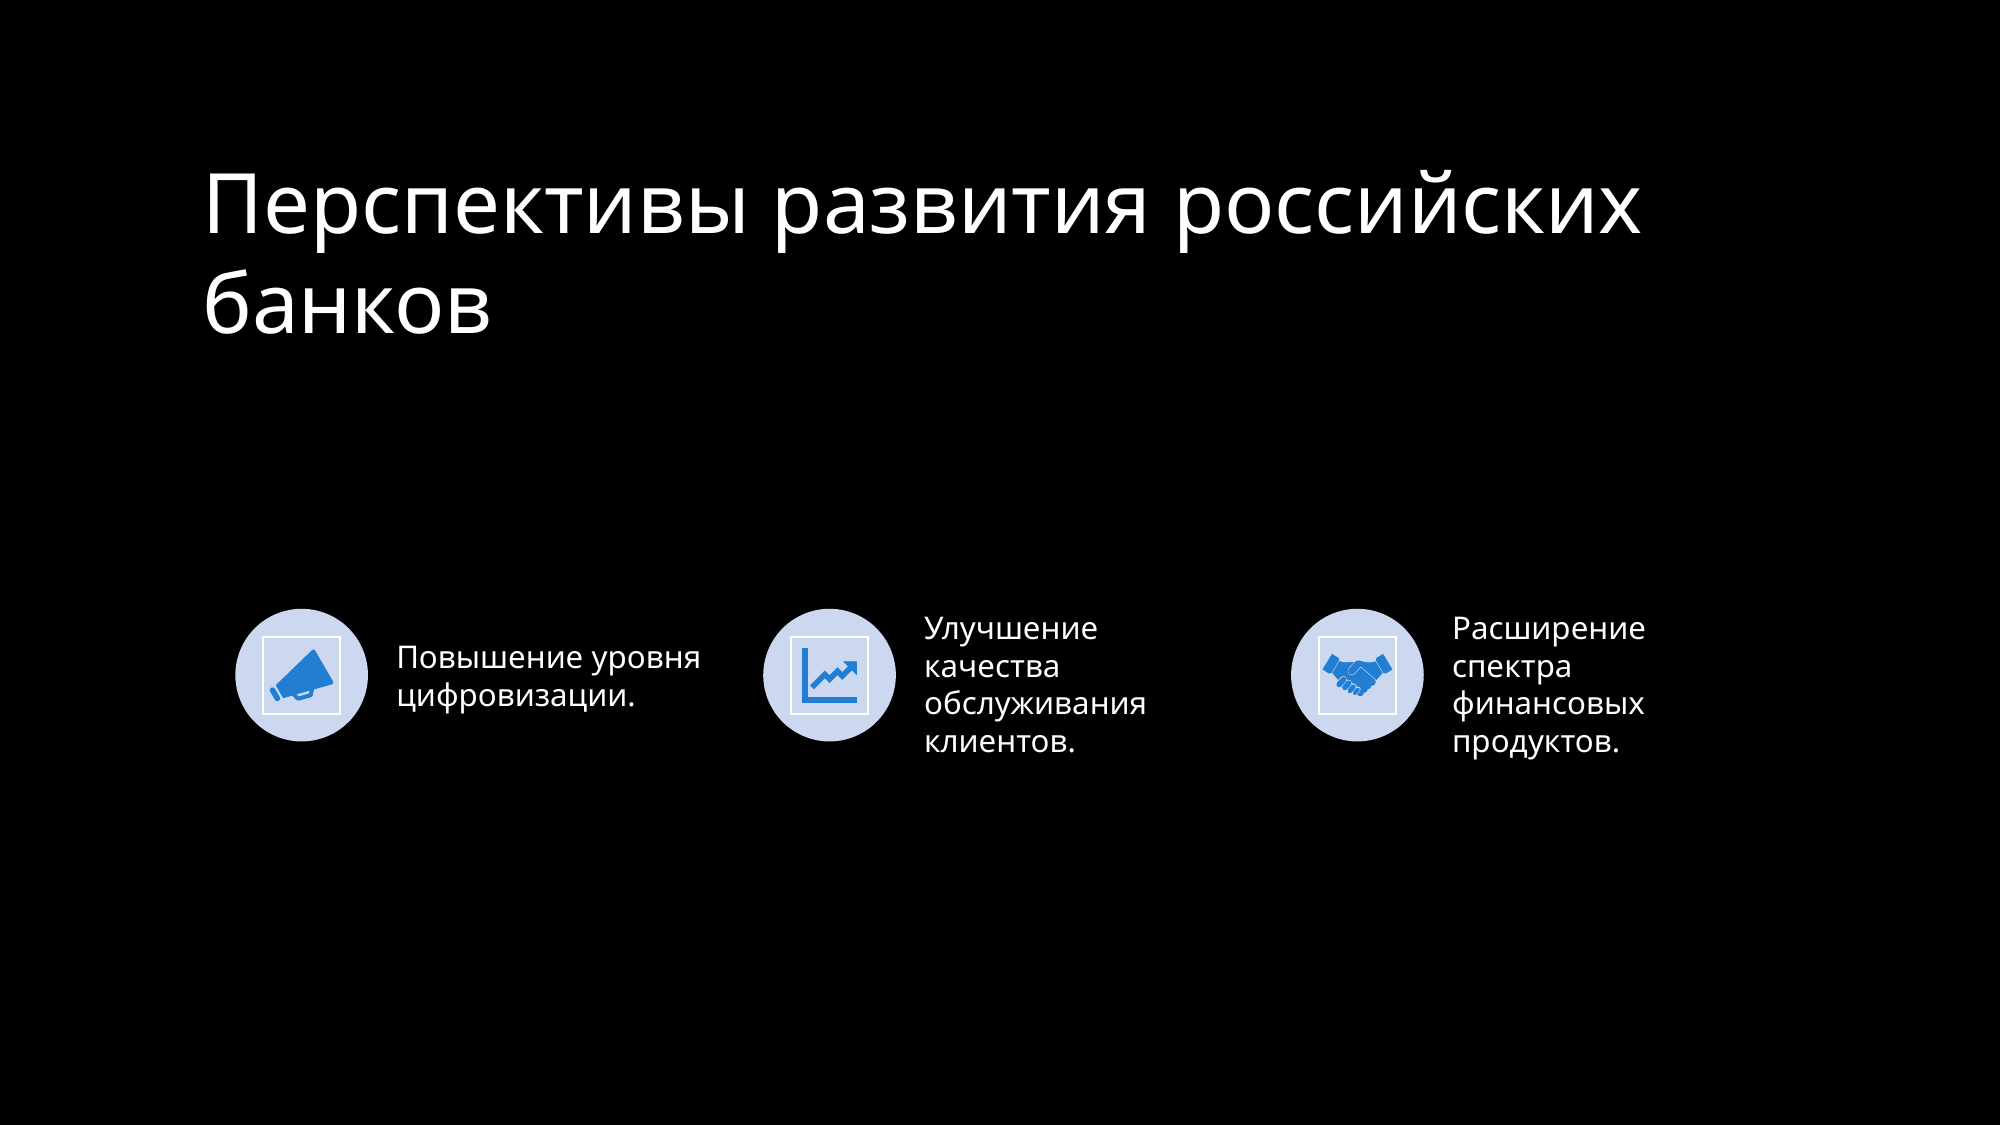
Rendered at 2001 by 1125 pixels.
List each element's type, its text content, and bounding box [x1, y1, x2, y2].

text_box Расширение спектра финансовых продуктов. [1452, 608, 1765, 742]
text_box [235, 608, 368, 742]
text_box Повышение уровня цифровизации. [396, 608, 709, 742]
text_box [1291, 608, 1424, 742]
title Перспективы развития российских банков [187, 143, 1813, 367]
text_box [763, 608, 896, 742]
text_box Улучшение качества обслуживания клиентов. [924, 608, 1237, 742]
